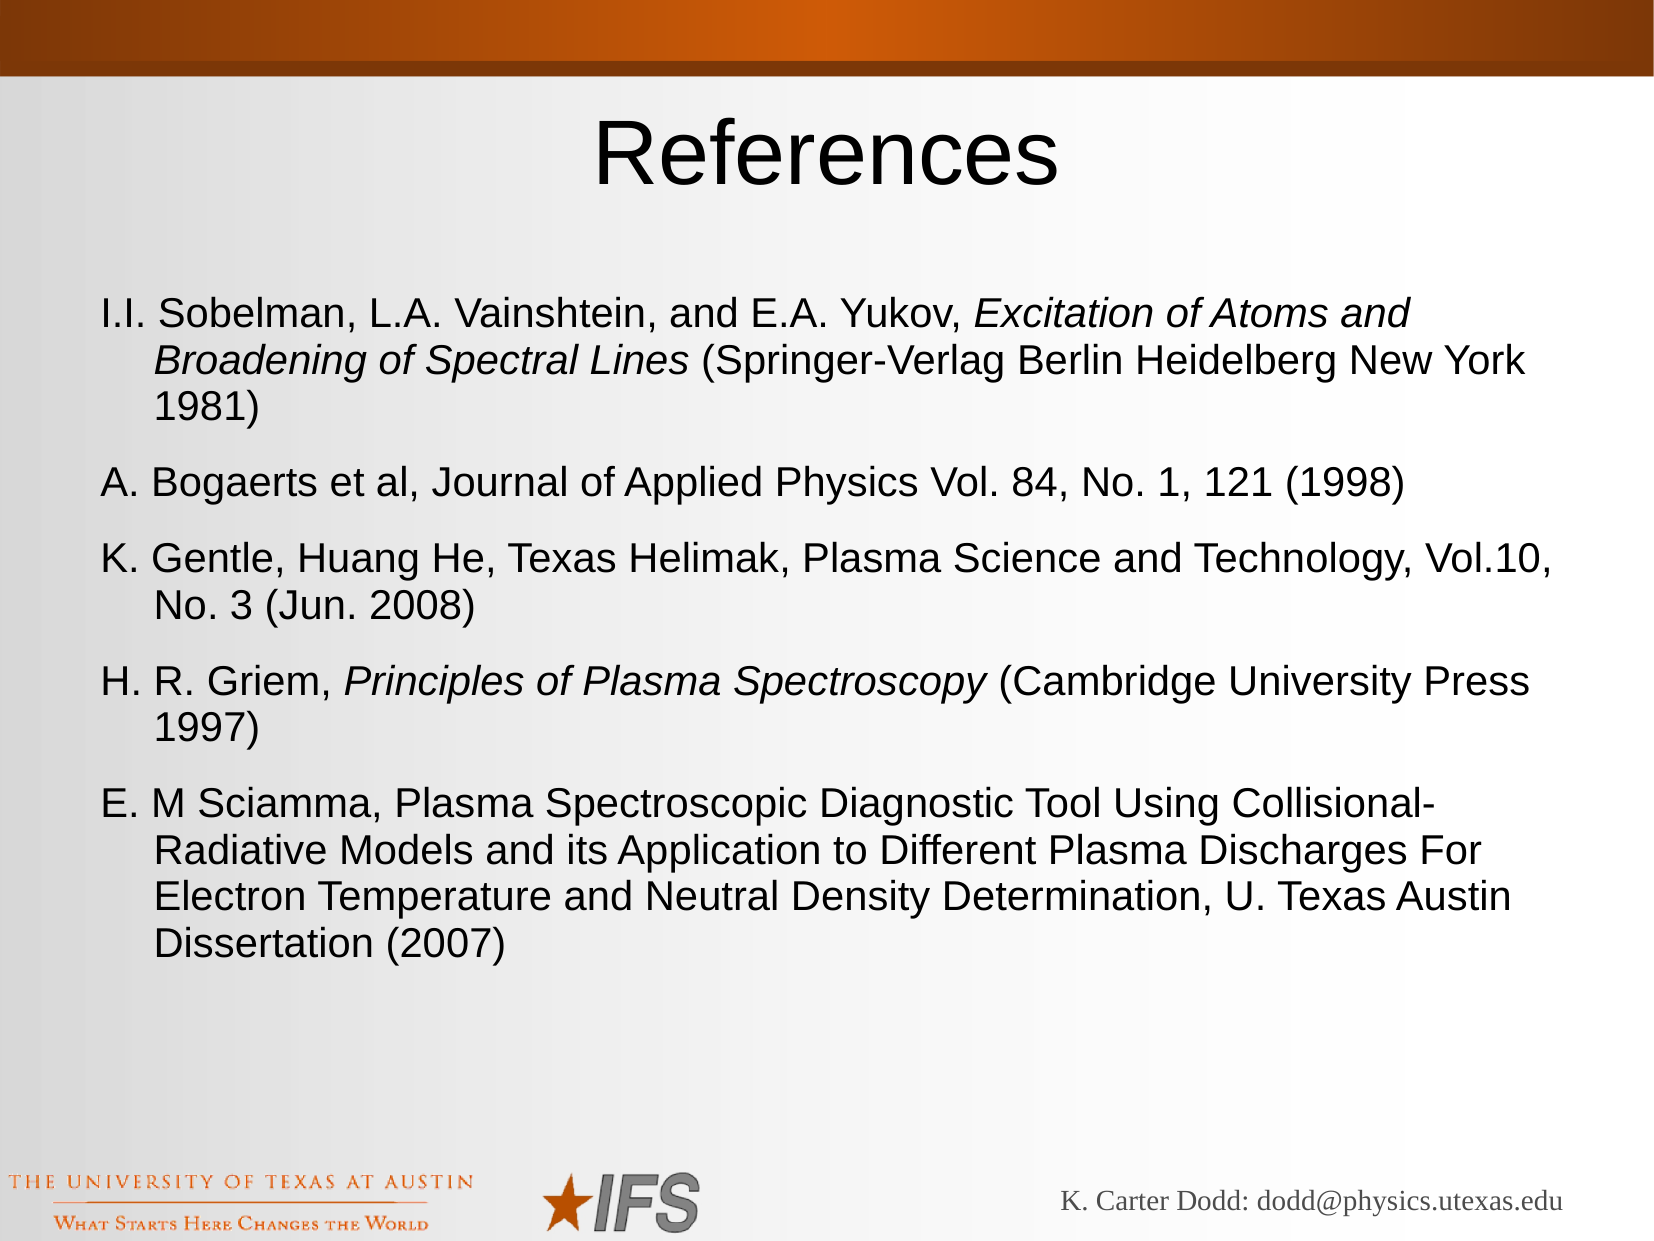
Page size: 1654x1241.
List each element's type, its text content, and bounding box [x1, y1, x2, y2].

title References [82, 49, 1571, 257]
picture [0, 0, 1654, 1241]
list I.I. Sobelman, L.A. Vainshtein, and E.A. Yukov, Excitation of Atoms and Broadening of Spectral Lines (Springer-Verlag Berlin Heidelberg New York 1981) A. Bogaerts et al, Journal of Applied Physics Vol. 84, No. 1, 121 (1998) K. Gentle, Huang He, Texas Helimak, Plasma Science and Technology, Vol.10, No. 3 (Jun. 2008) H. R. Griem, Principles of Plasma Spectroscopy (Cambridge University Press 1997) E. M Sciamma, Plasma Spectroscopic Diagnostic Tool Using Collisional-Radiative Models and its Application to Different Plasma Discharges For Electron Temperature and Neutral Density Determination, U. Texas Austin Dissertation (2007) [82, 290, 1571, 1109]
